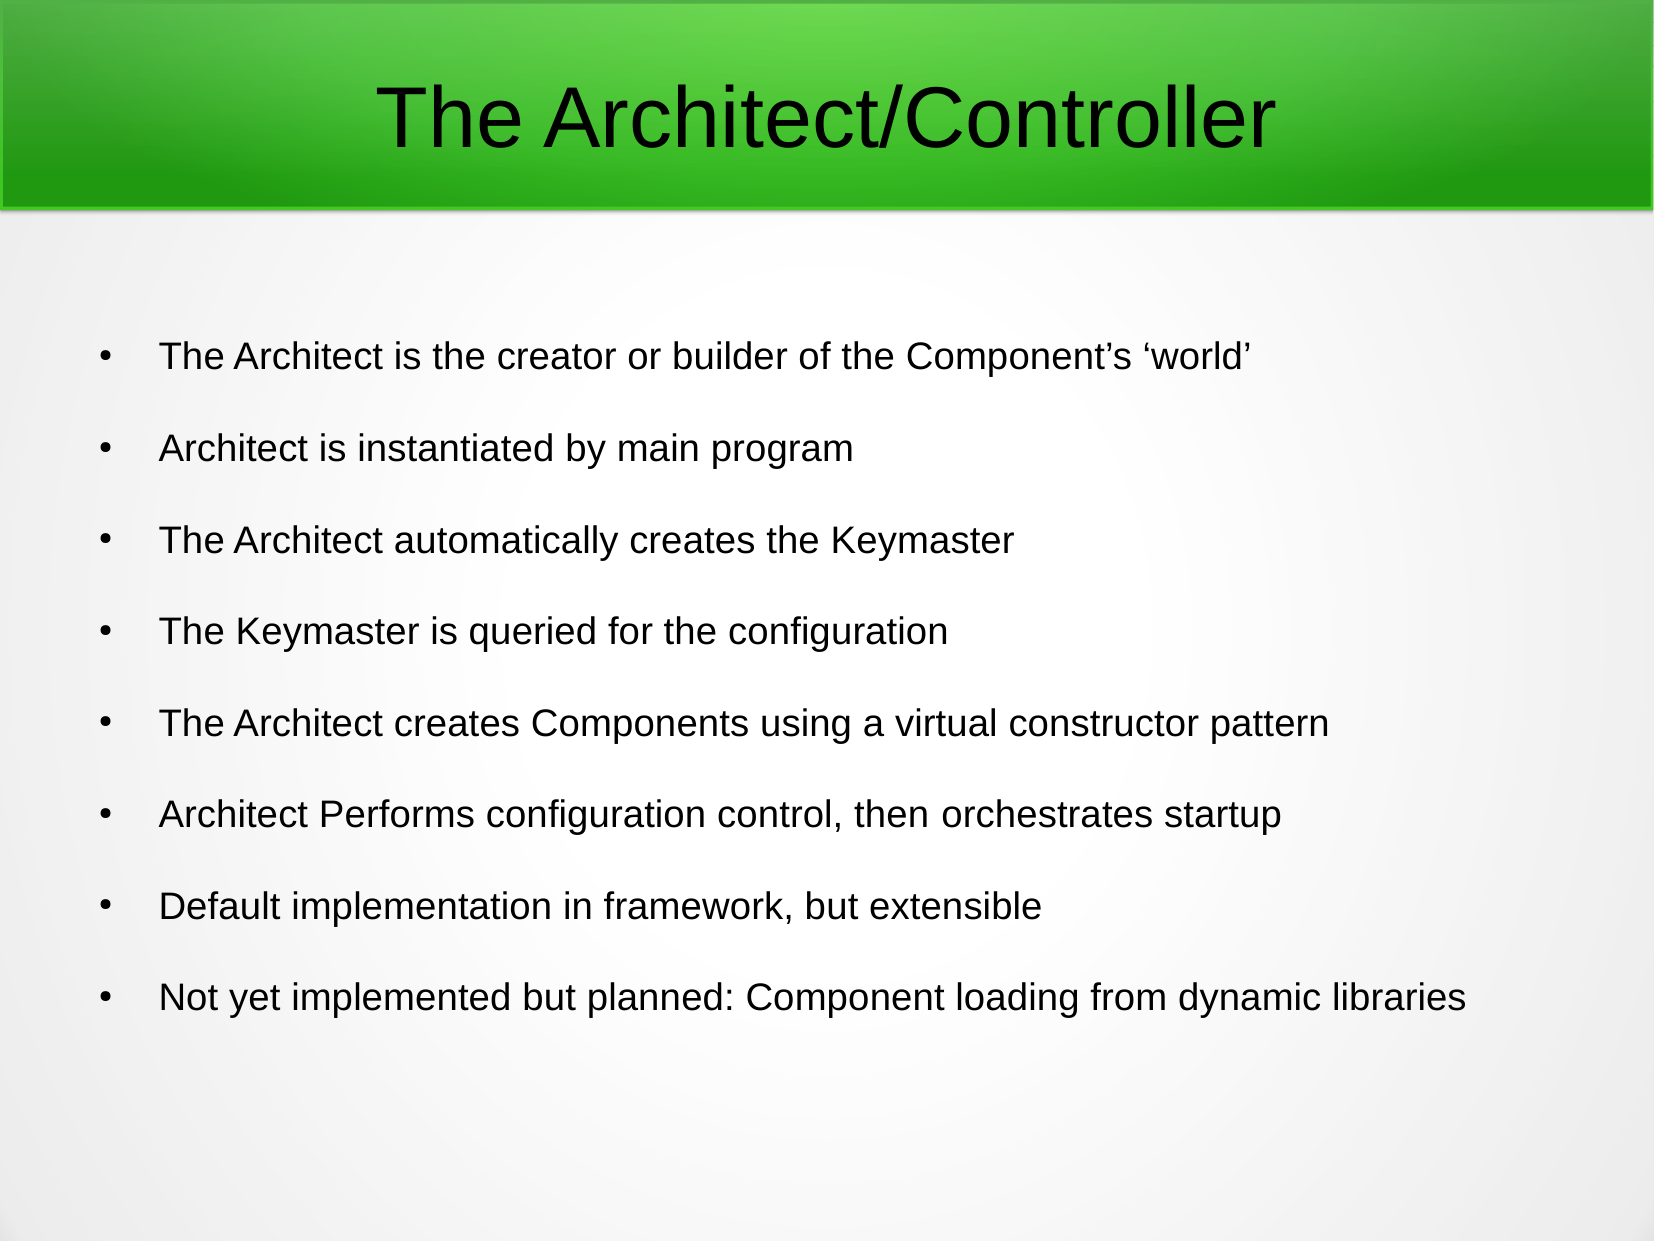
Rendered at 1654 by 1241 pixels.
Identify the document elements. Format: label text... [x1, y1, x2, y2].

list The Architect is the creator or builder of the Component’s ‘world’ Architect is instantiated by main program The Architect automatically creates the Keymaster The Keymaster is queried for the configuration The Architect creates Components using a virtual constructor pattern Architect Performs configuration control, then orchestrates startup Default implementation in framework, but extensible Not yet implemented but planned: Component loading from dynamic libraries [82, 313, 1571, 1034]
title The Architect/Controller [82, 47, 1571, 189]
